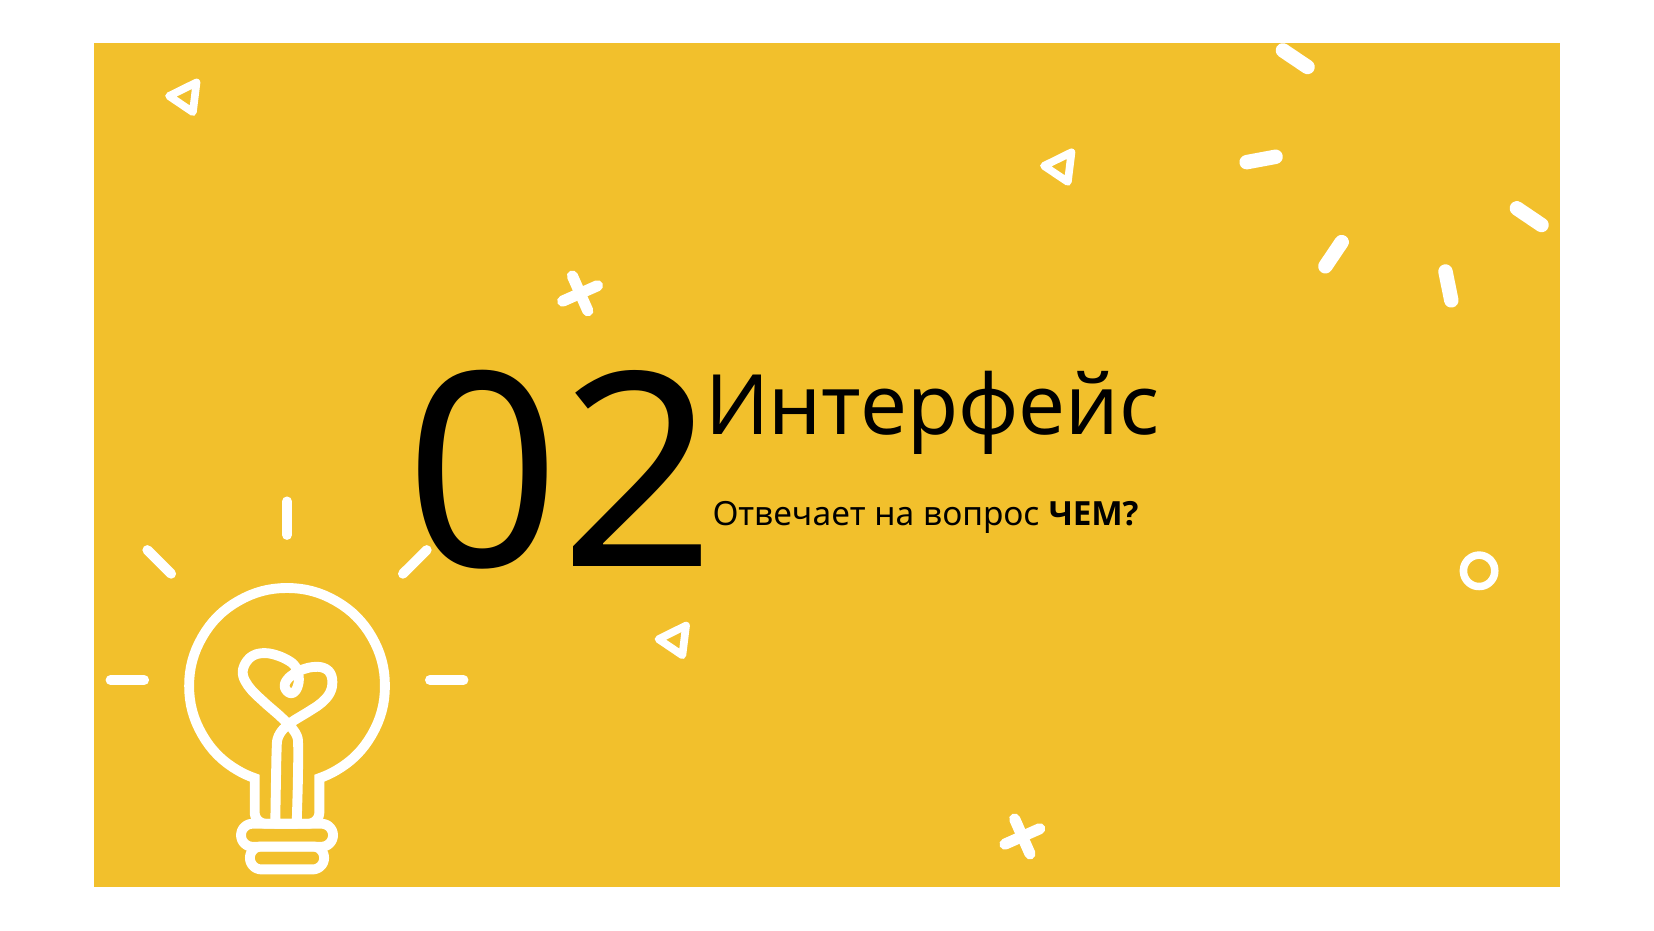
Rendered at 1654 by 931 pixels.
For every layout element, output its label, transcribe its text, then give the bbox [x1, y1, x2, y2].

text_box Отвечает на вопрос ЧЕМ? [751, 460, 1373, 564]
title Интерфейс [751, 345, 1426, 459]
title 02 [405, 276, 751, 646]
